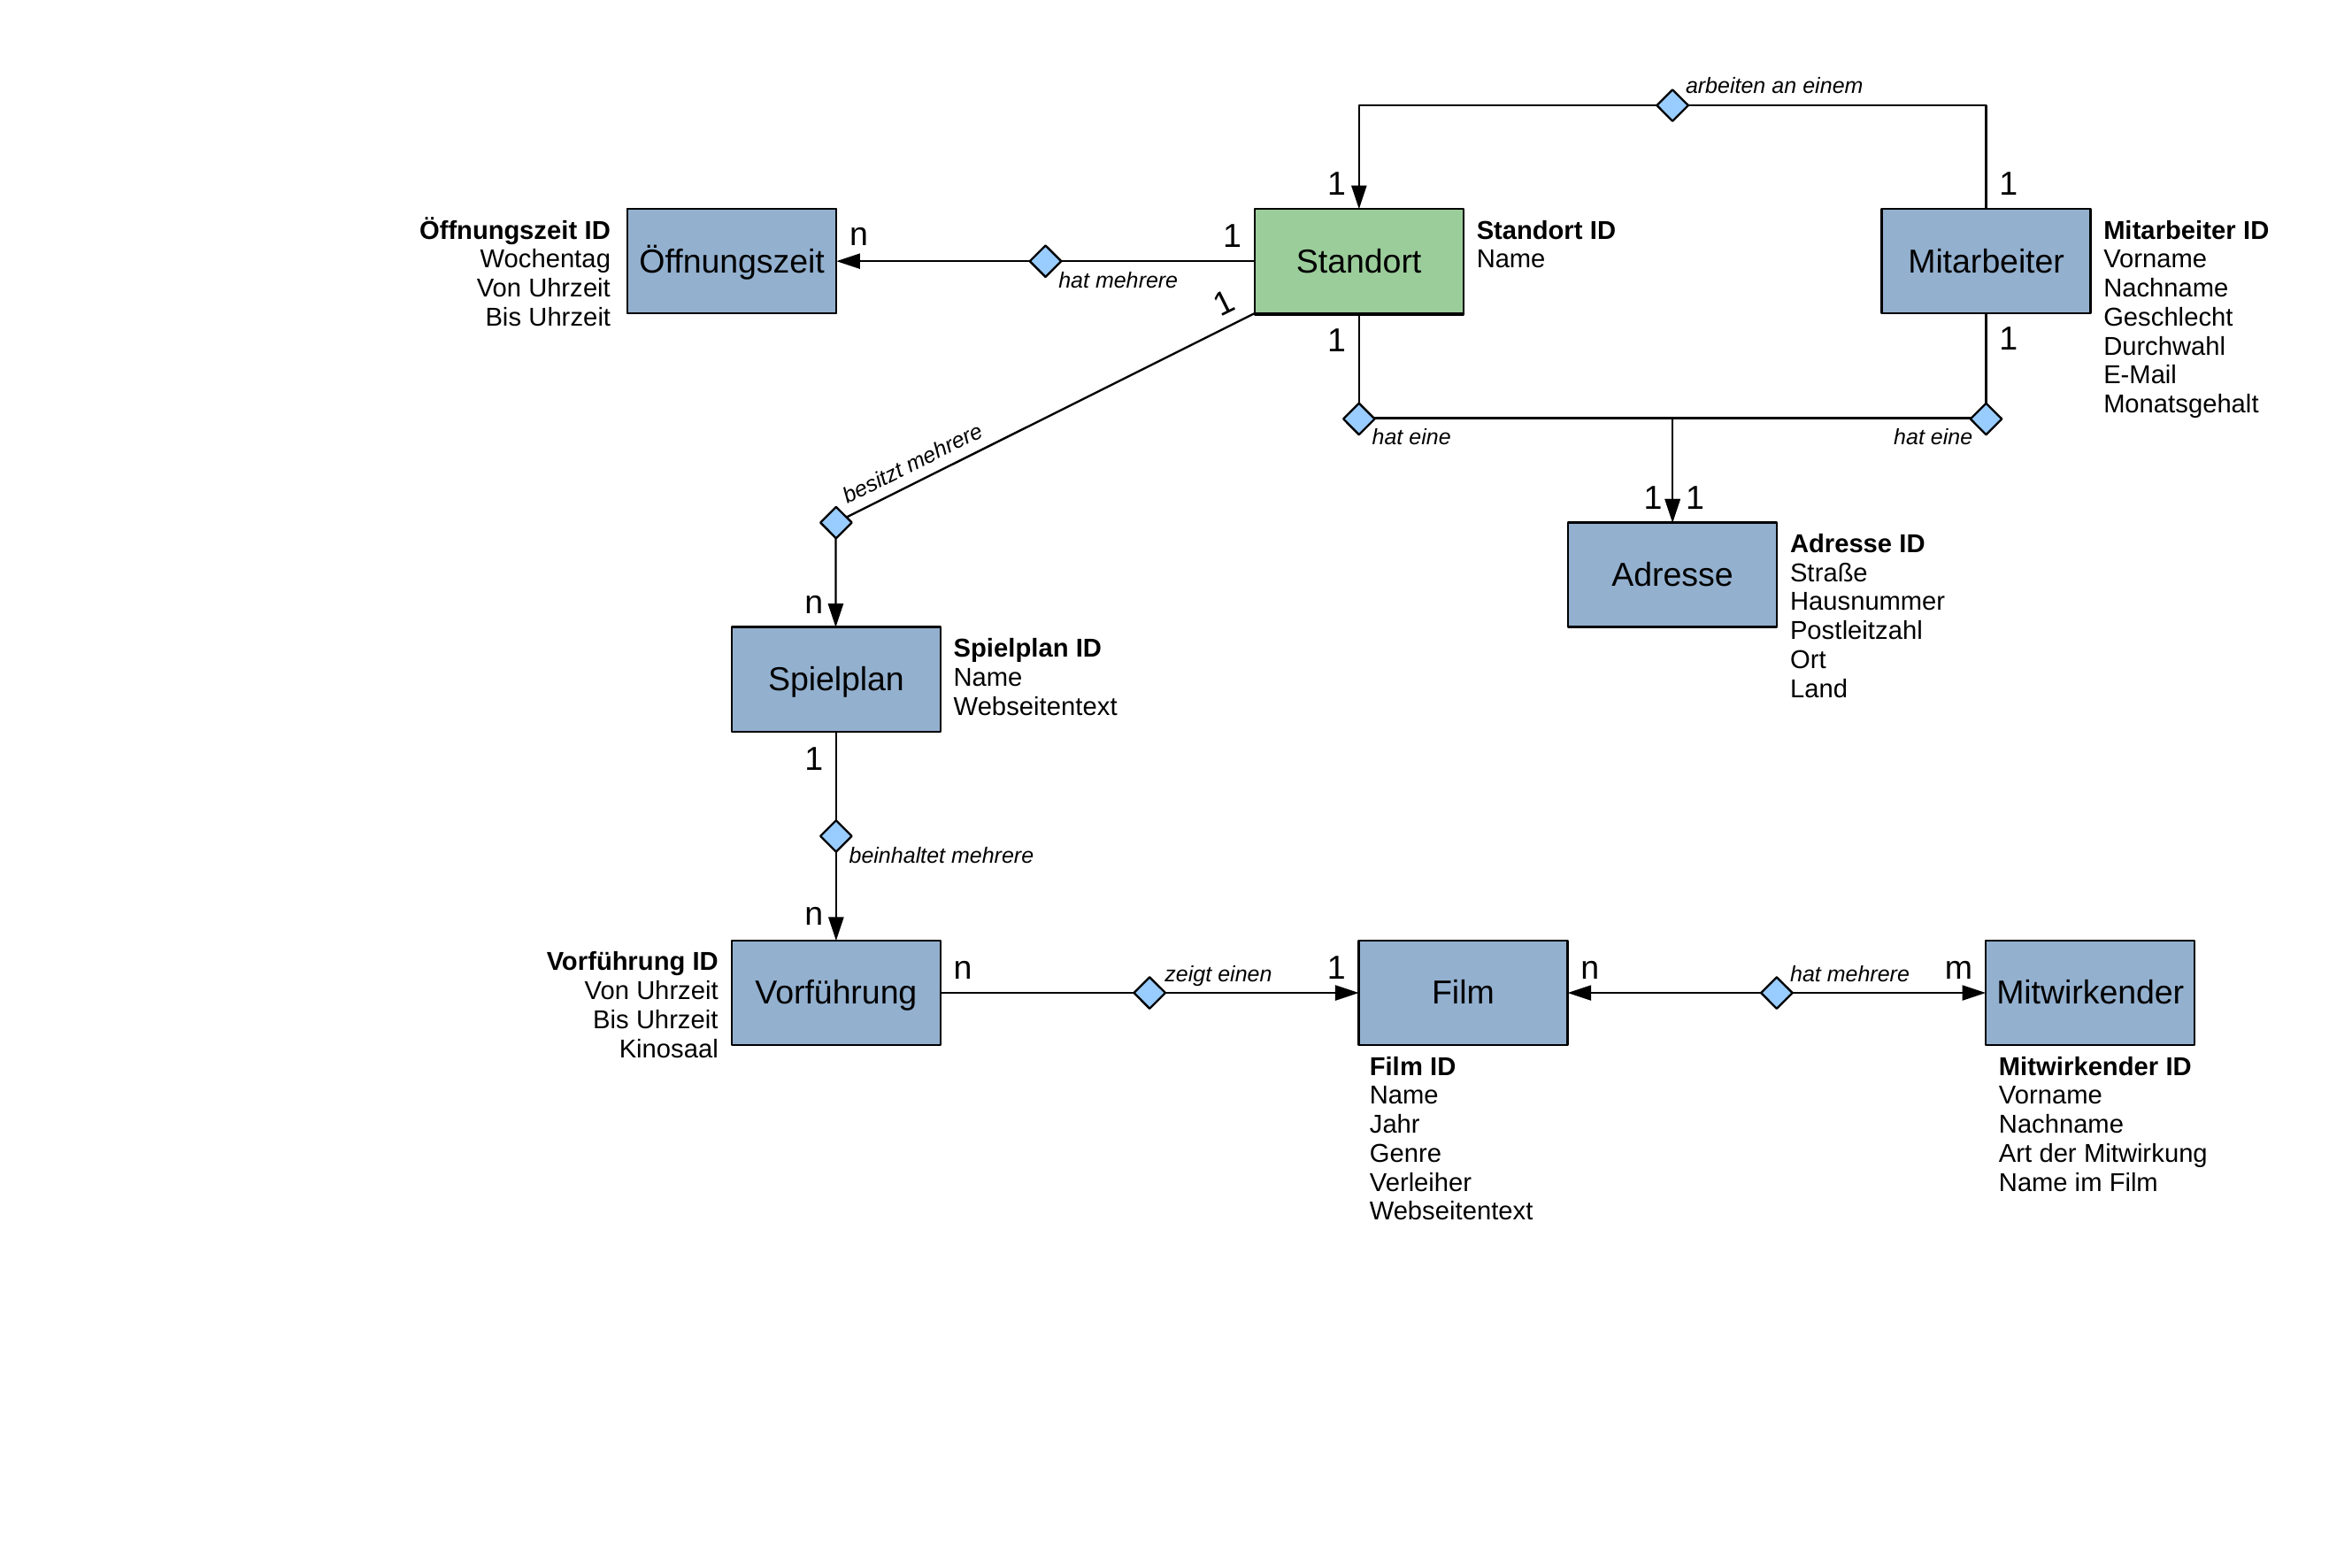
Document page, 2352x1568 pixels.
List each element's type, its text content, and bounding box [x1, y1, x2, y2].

text_box Mitwirkender [1986, 940, 2195, 1045]
text_box besitzt mehrere [826, 407, 1003, 517]
text_box hat mehrere [1045, 261, 1192, 299]
text_box hat eine [1358, 418, 1465, 457]
text_box Vorführung [732, 940, 941, 1046]
text_box Vorführung ID Von Uhrzeit Bis Uhrzeit Kinosaal [534, 940, 732, 1070]
text_box Spielplan [731, 626, 941, 732]
text_box 1 [1314, 315, 1359, 366]
text_box [820, 820, 851, 851]
text_box m [1932, 942, 1987, 994]
text_box Adresse [1568, 522, 1777, 627]
text_box Adresse ID Straße Hausnummer Postleitzahl Ort Land [1777, 522, 1959, 710]
text_box Mitwirkender ID Vorname Nachname Art der Mitwirkung Name im Film [1986, 1045, 2221, 1203]
text_box [820, 508, 852, 539]
text_box Öffnungszeit [627, 209, 837, 314]
text_box 1 [1630, 472, 1672, 523]
text_box zeigt einen [1151, 955, 1286, 994]
text_box [1656, 89, 1688, 121]
text_box Film [1358, 940, 1568, 1046]
text_box 1 [1986, 158, 2031, 210]
text_box n [1567, 942, 1613, 994]
text_box Mitarbeiter [1881, 209, 2090, 314]
text_box 1 [791, 734, 836, 784]
text_box 1 [1192, 270, 1256, 335]
text_box n [940, 942, 986, 994]
text_box n [836, 209, 881, 259]
text_box [1972, 403, 2002, 434]
text_box Mitarbeiter ID Vorname Nachname Geschlecht Durchwahl E-Mail Monatsgehalt [2090, 209, 2283, 426]
text_box 1 [1210, 211, 1255, 262]
text_box 1 [1986, 313, 2031, 365]
text_box arbeiten an einem [1672, 66, 1877, 104]
text_box Standort ID Name [1464, 209, 1687, 281]
text_box [1134, 977, 1165, 1009]
text_box Film ID Name Jahr Genre Verleiher Webseitentext [1357, 1045, 1548, 1233]
text_box [1029, 245, 1062, 277]
text_box Öffnungszeit ID Wochentag Von Uhrzeit Bis Uhrzeit [401, 209, 624, 339]
text_box n [791, 888, 836, 939]
text_box [1343, 403, 1374, 434]
text_box hat mehrere [1777, 955, 1924, 994]
text_box 1 [1672, 472, 1718, 523]
text_box hat eine [1880, 418, 1987, 457]
text_box [1761, 977, 1792, 1009]
text_box beinhaltet mehrere [835, 835, 1048, 874]
text_box Standort [1254, 209, 1464, 314]
text_box 1 [1314, 942, 1359, 994]
text_box Spielplan ID Name Webseitentext [940, 626, 1131, 727]
text_box 1 [1314, 158, 1359, 210]
text_box n [791, 576, 836, 627]
